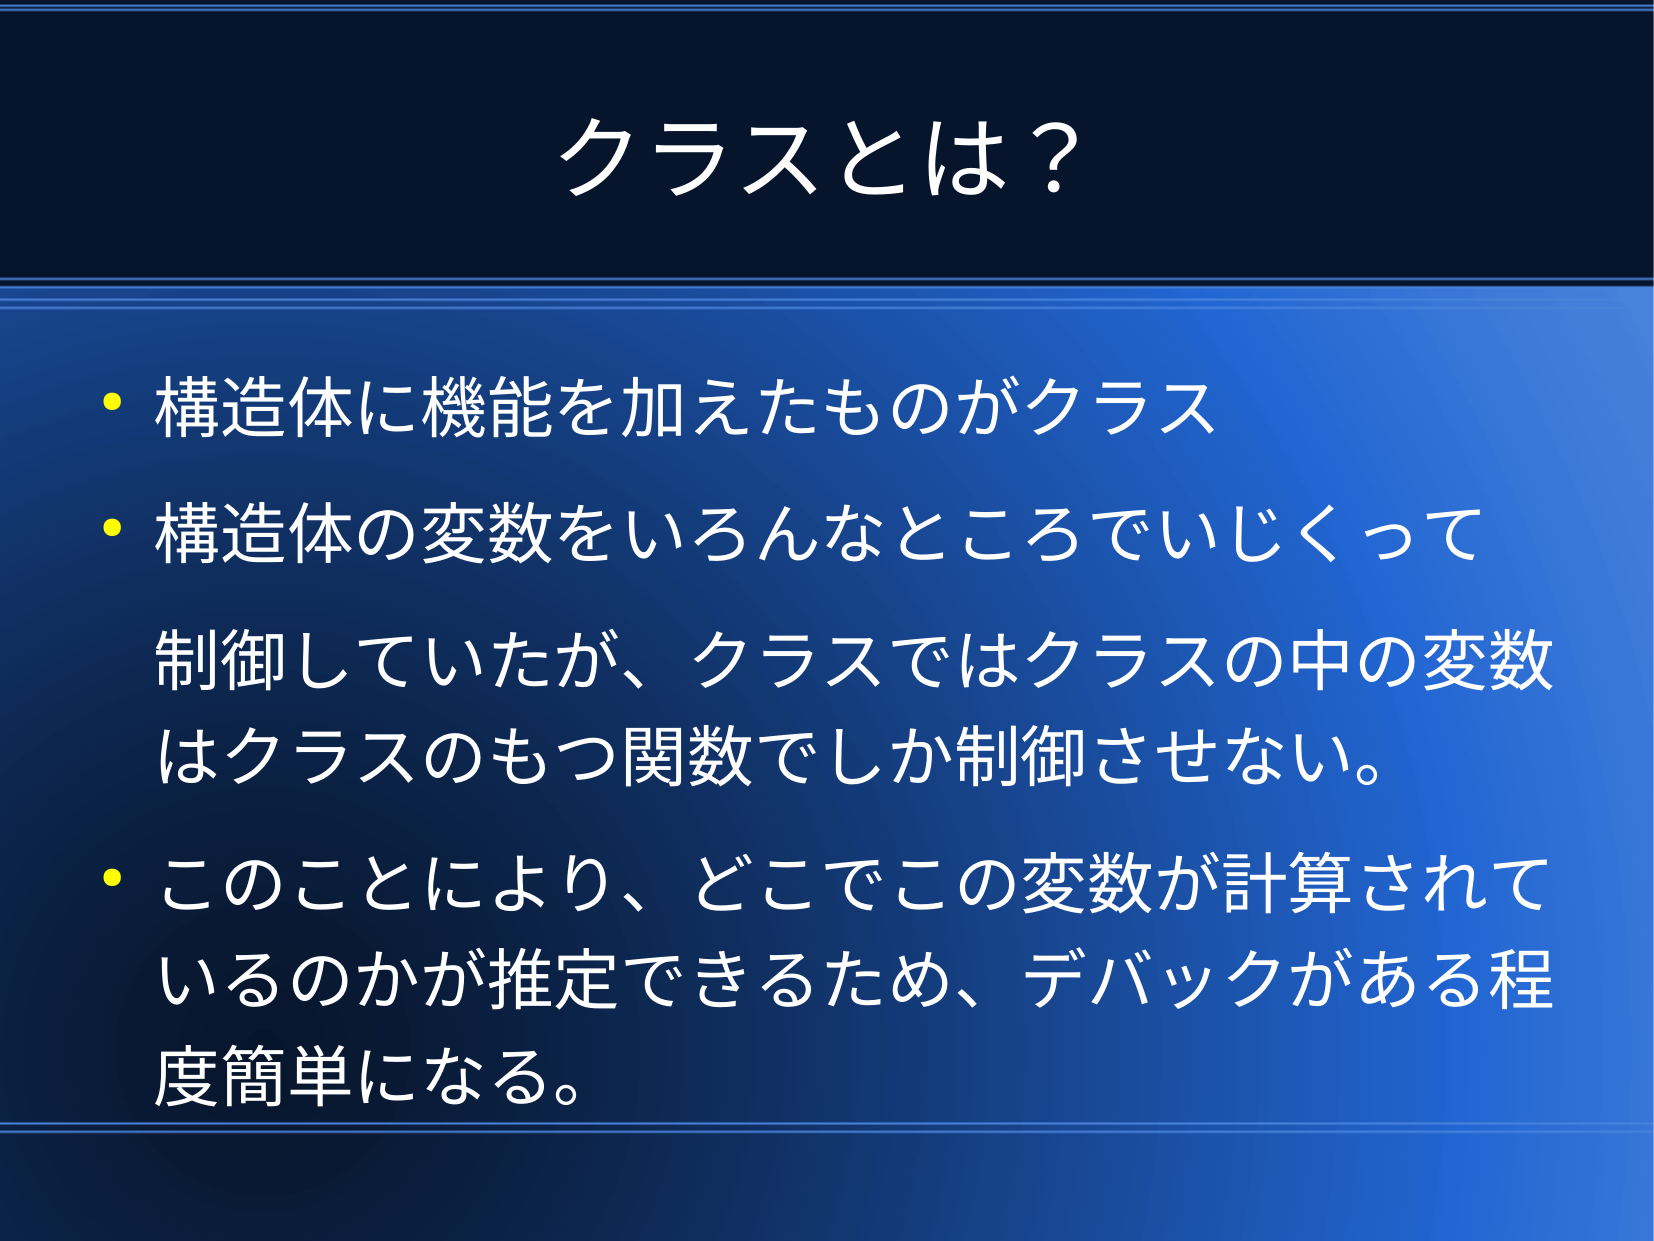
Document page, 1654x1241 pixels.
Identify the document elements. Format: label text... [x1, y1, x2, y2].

picture [0, 0, 1654, 1241]
list 構造体に機能を加えたものがクラス 構造体の変数をいろんなところでいじくって 制御していたが、クラスではクラスの中の変数はクラスのもつ関数でしか制御させない。 このことにより、どこでこの変数が計算されているのかが推定できるため、デバックがある程度簡単になる。 [82, 355, 1571, 1174]
title クラスとは？ [82, 49, 1571, 257]
